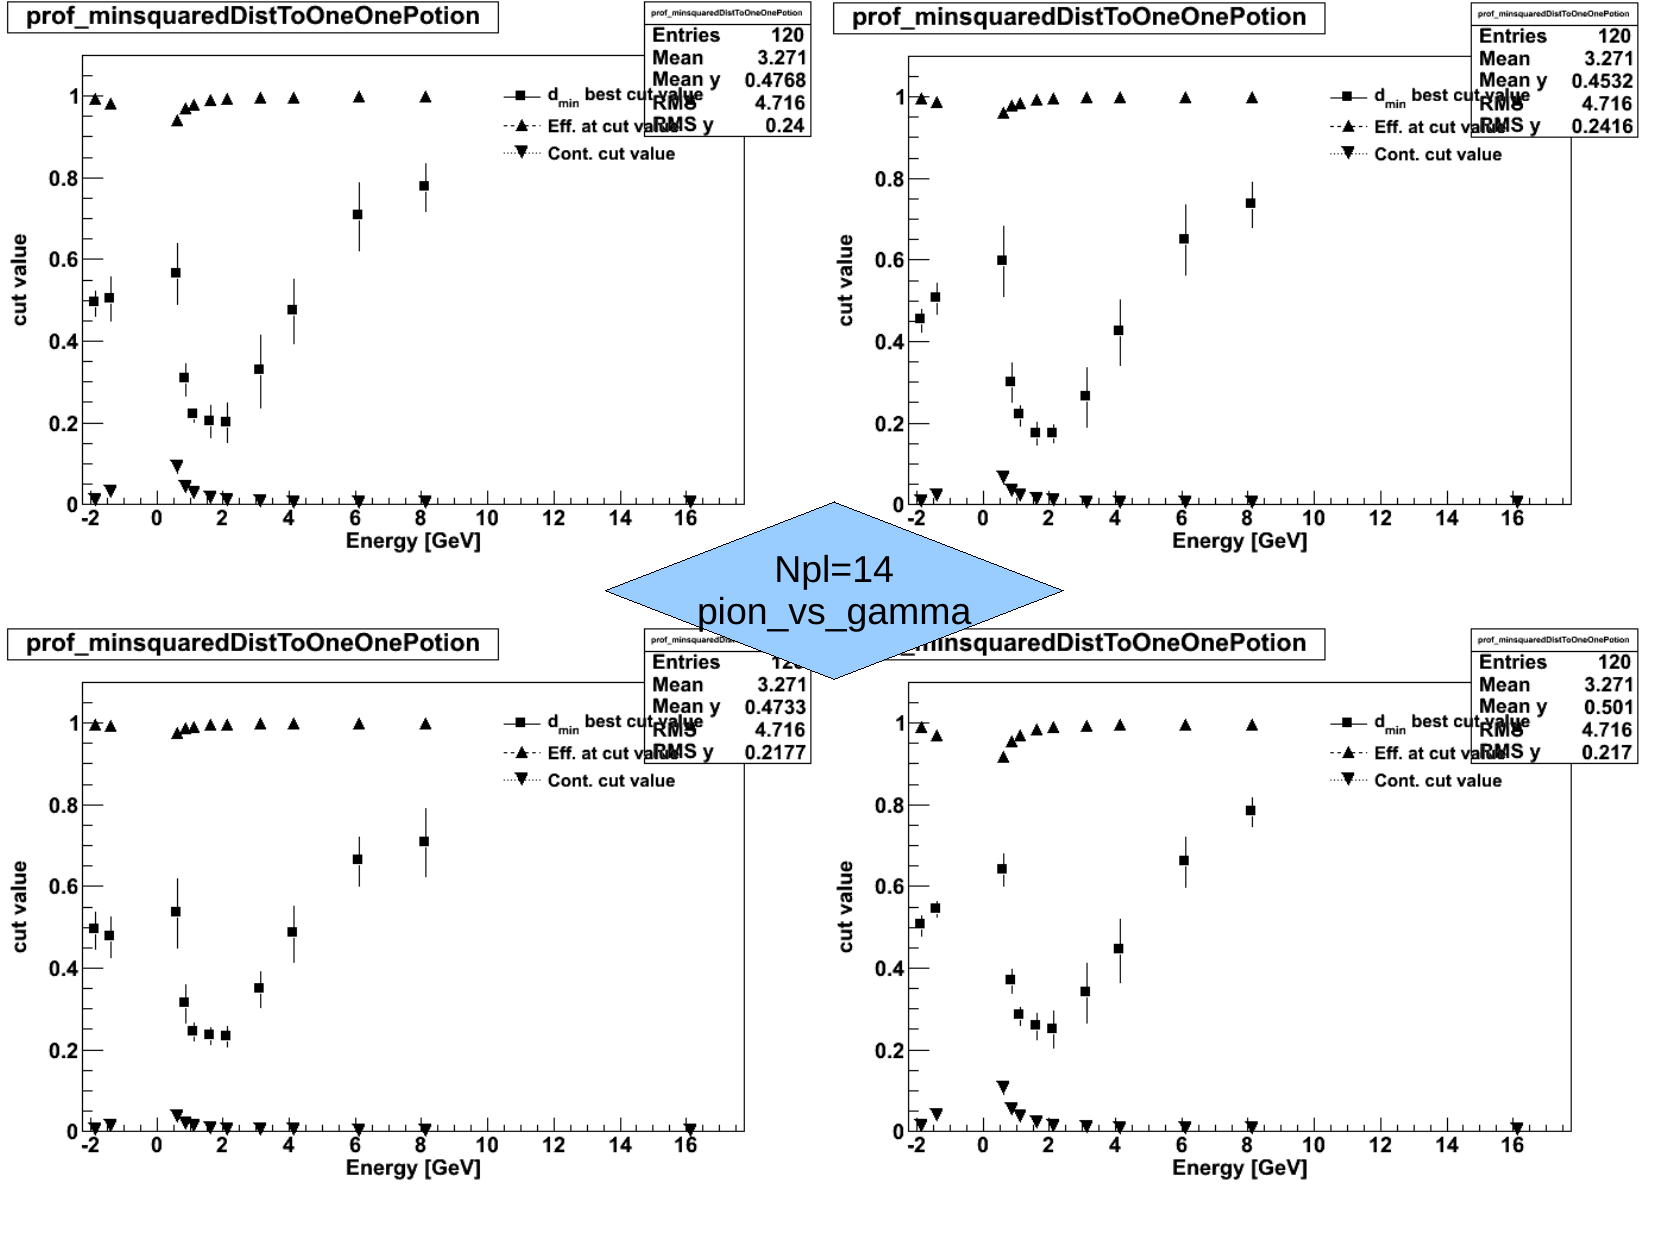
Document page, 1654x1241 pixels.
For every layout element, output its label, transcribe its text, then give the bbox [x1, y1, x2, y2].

picture [0, 626, 1654, 1188]
text_box Npl=14 pion_vs_gamma [605, 501, 1064, 680]
picture [0, 0, 1654, 562]
